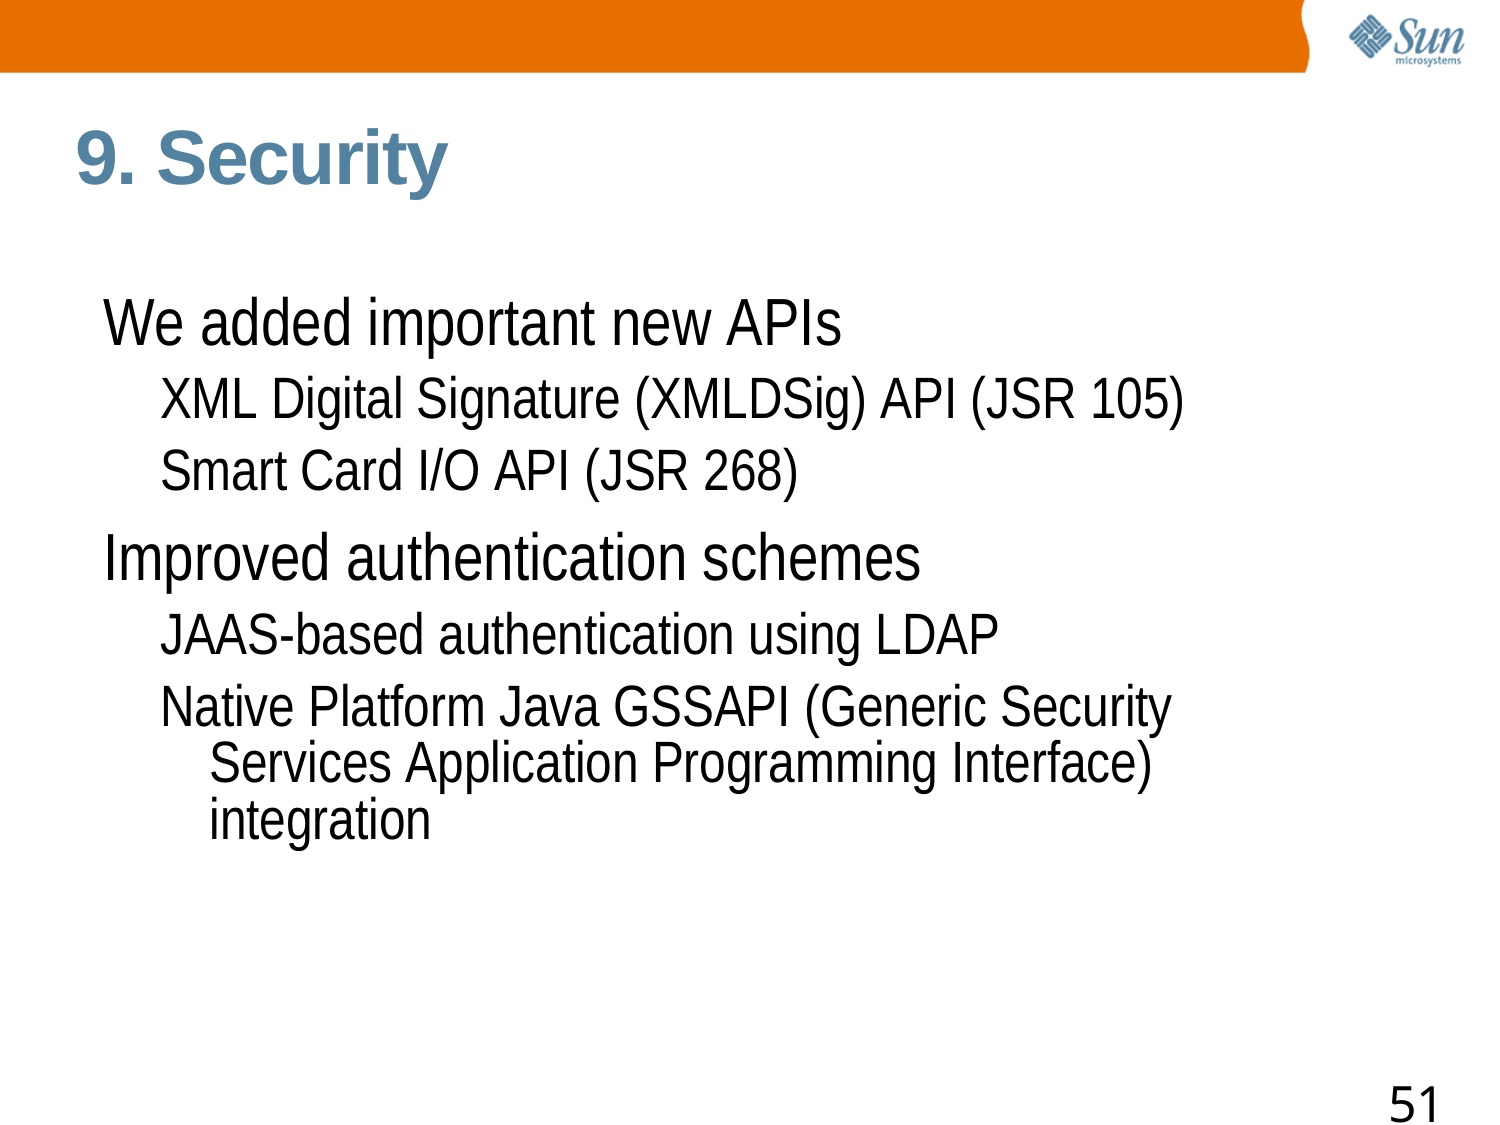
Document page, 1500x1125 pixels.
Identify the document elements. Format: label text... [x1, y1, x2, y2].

title 9. Security [75, 122, 1438, 228]
list We added important new APIs XML Digital Signature (XMLDSig) API (JSR 105) Smart Card I/O API (JSR 268) Improved authentication schemes JAAS-based authentication using LDAP Native Platform Java GSSAPI (Generic Security Services Application Programming Interface) integration [83, 293, 1365, 1055]
picture [0, 0, 1500, 75]
